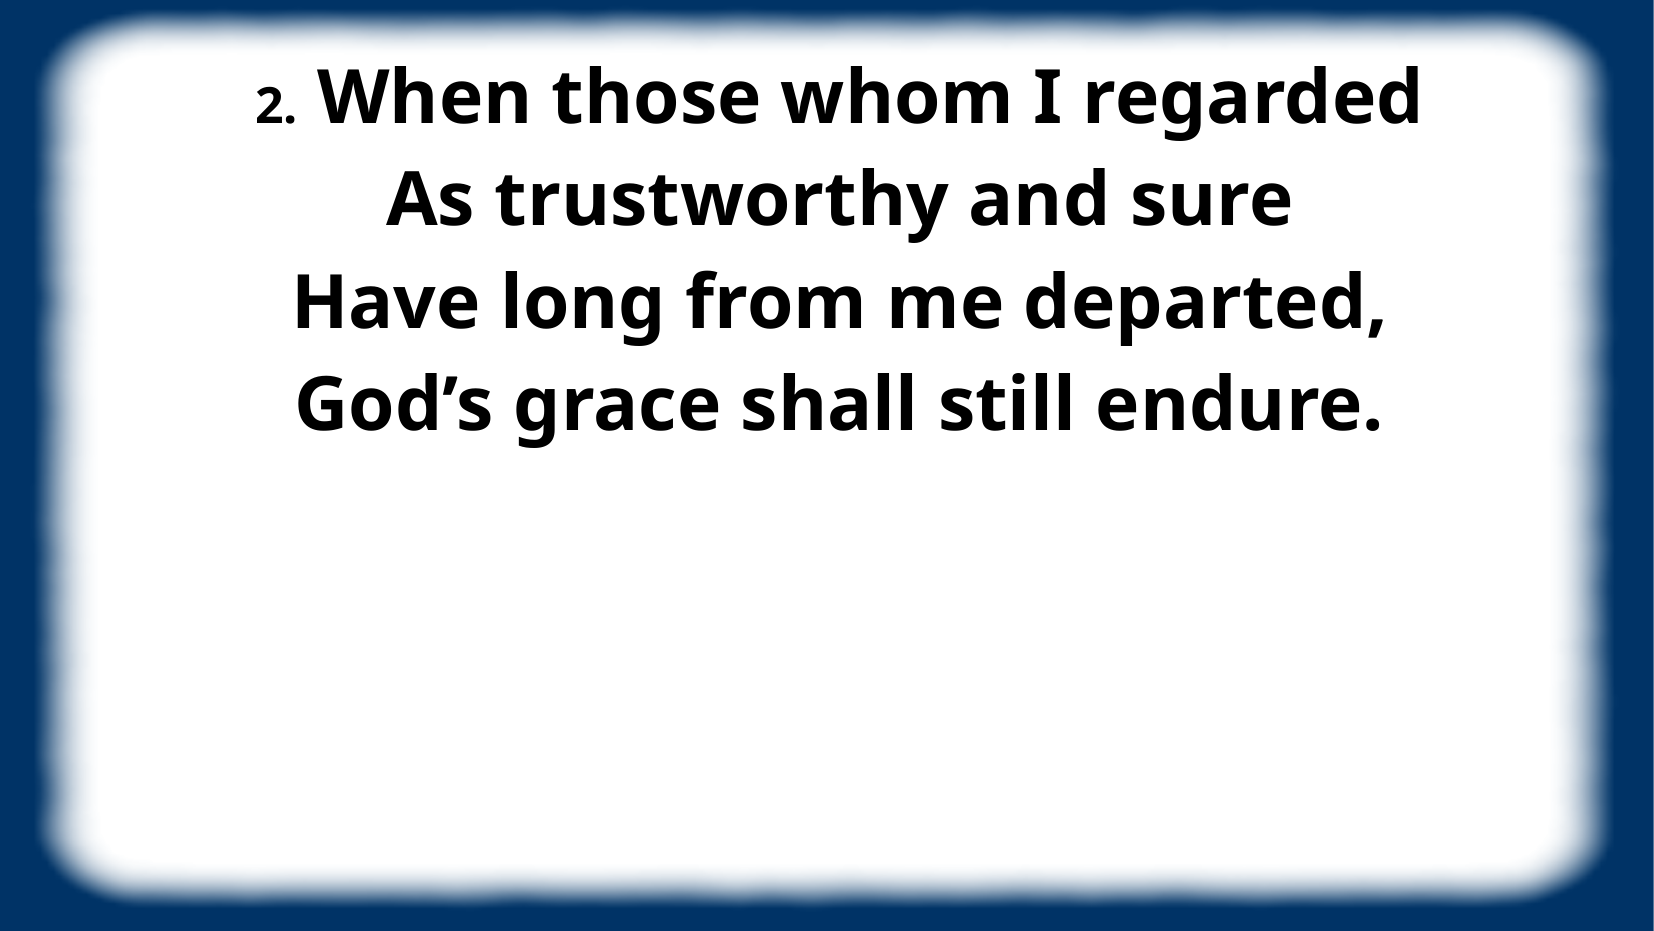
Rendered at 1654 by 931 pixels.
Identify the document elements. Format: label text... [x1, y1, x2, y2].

text_box 2. When those whom I regarded As trustworthy and sure Have long from me departed, God’s grace shall still endure. [105, 35, 1576, 451]
picture [0, 0, 1654, 931]
